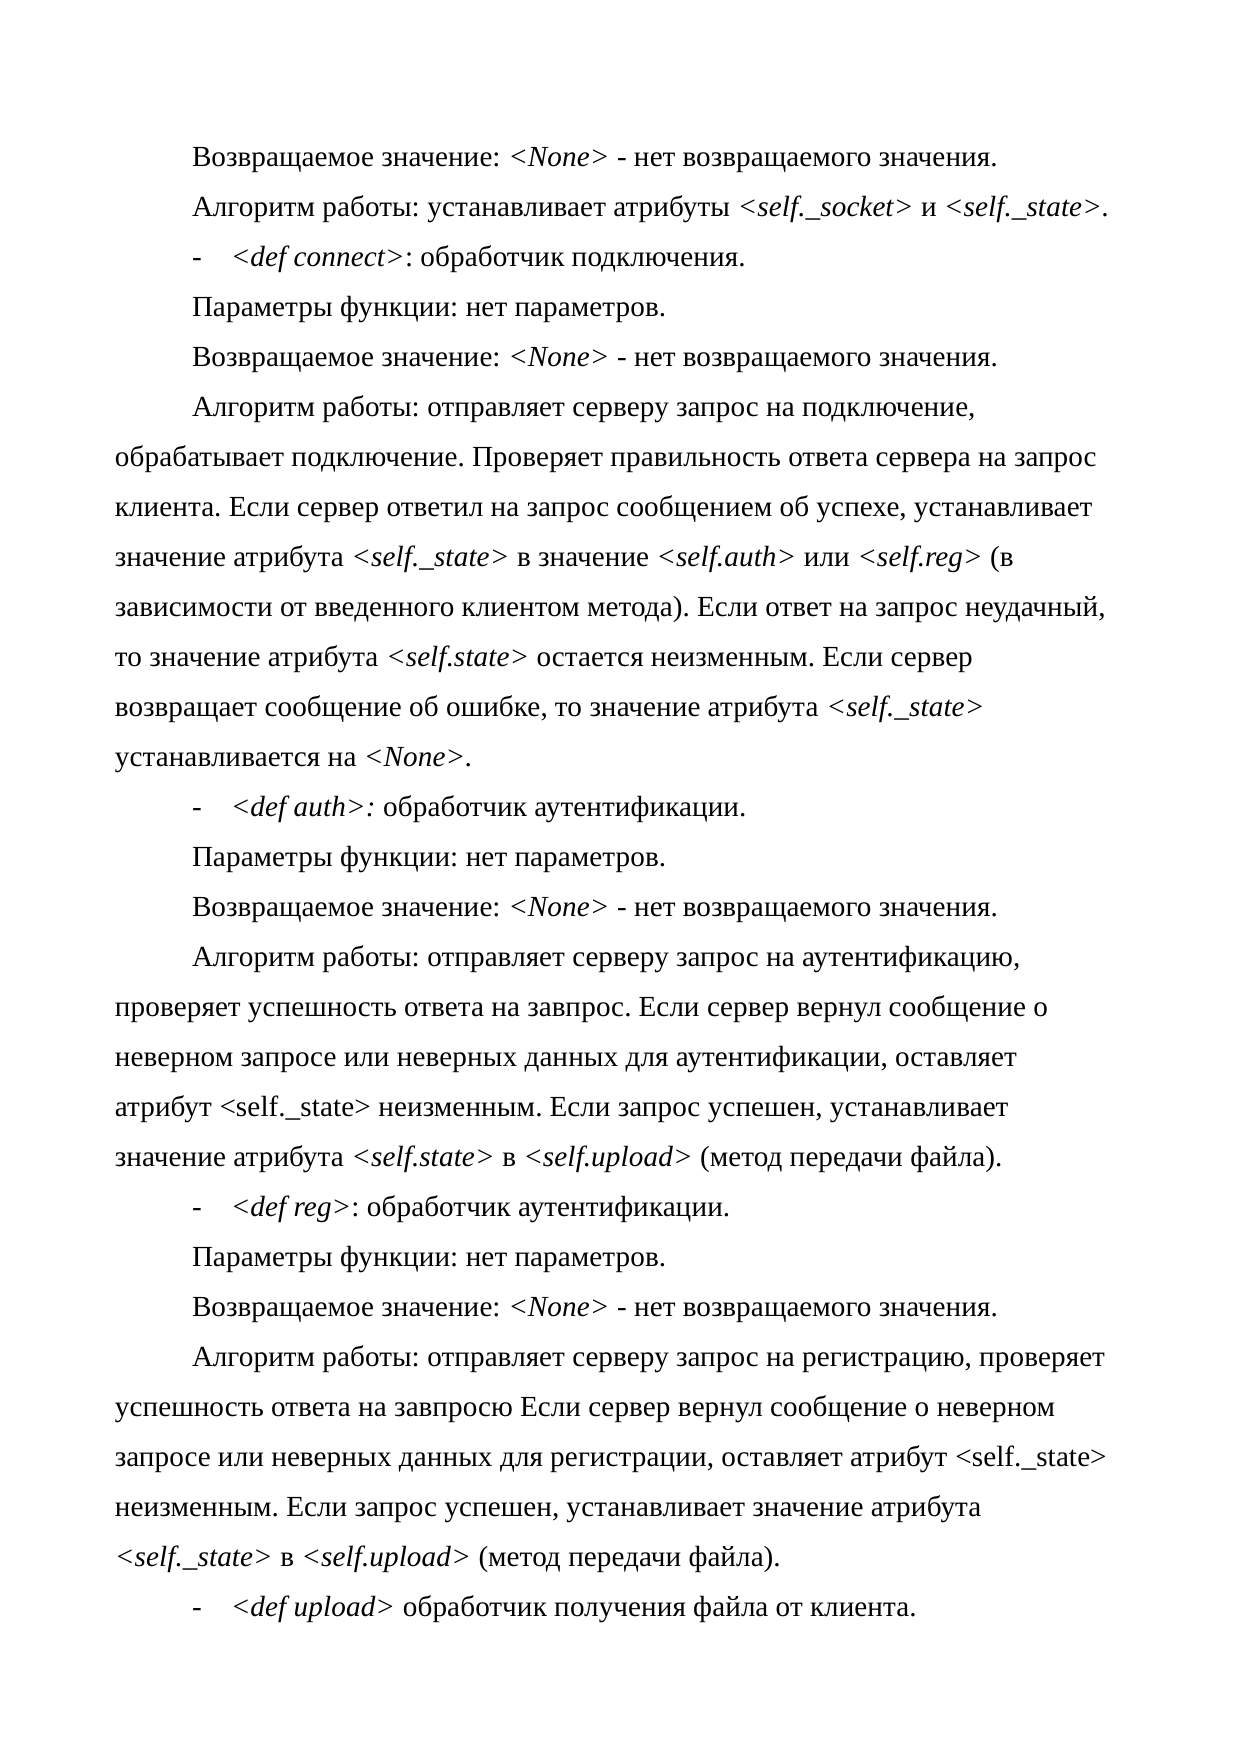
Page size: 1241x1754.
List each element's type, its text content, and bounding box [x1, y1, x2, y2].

text_box Возвращаемое значение: <None> - нет возвращаемого значения. Алгоритм работы: устанавливает атрибуты <self._socket> и <self._state>. - <def connect>: обработчик подключения. Параметры функции: нет параметров. Возвращаемое значение: <None> - нет возвращаемого значения. Алгоритм работы: отправляет серверу запрос на подключение, обрабатывает подключение. Проверяет правильность ответа сервера на запрос клиента. Если сервер ответил на запрос сообщением об успехе, устанавливает значение атрибута <self._state> в значение <self.auth> или <self.reg> (в зависимости от введенного клиентом метода). Если ответ на запрос неудачный, то значение атрибута <self.state> остается неизменным. Если сервер возвращает сообщение об ошибке, то значение атрибута <self._state> устанавливается на <None>. - <def auth>: обработчик аутентификации. Параметры функции: нет параметров. Возвращаемое значение: <None> - нет возвращаемого значения. Алгоритм работы: отправляет серверу запрос на аутентификацию, проверяет успешность ответа на завпрос. Если сервер вернул сообщение о неверном запросе или неверных данных для аутентификации, оставляет атрибут <self._state> неизменным. Если запрос успешен, устанавливает значение атрибута <self.state> в <self.upload> (метод передачи файла). - <def reg>: обработчик аутентификации. Параметры функции: нет параметров. Возвращаемое значение: <None> - нет возвращаемого значения. Алгоритм работы: отправляет серверу запрос на регистрацию, проверяет успешность ответа на завпросю Если сервер вернул сообщение о неверном запросе или неверных данных для регистрации, оставляет атрибут <self._state> неизменным. Если запрос успешен, устанавливает значение атрибута <self._state> в <self.upload> (метод передачи файла). - <def upload> обработчик получения файла от клиента. [115, 122, 1122, 1613]
